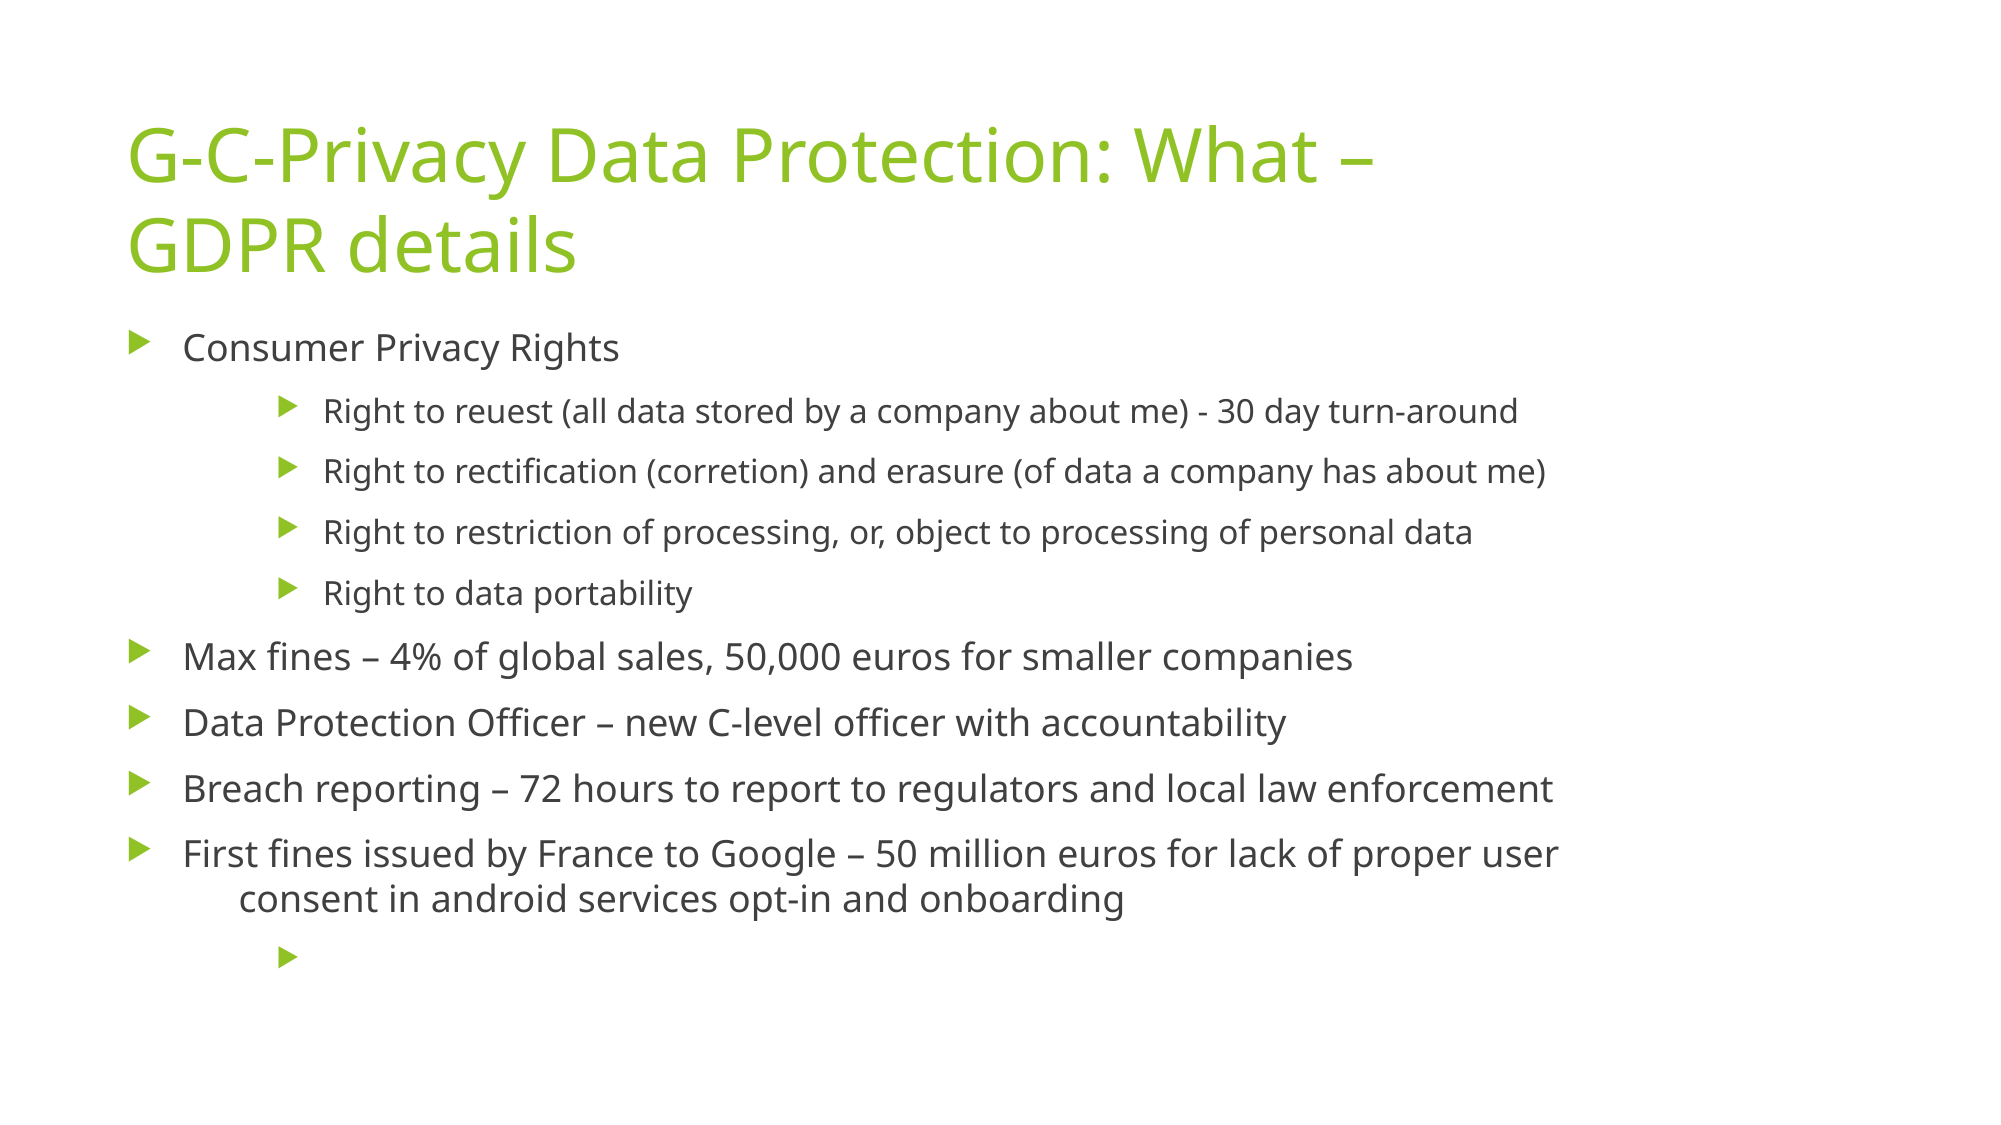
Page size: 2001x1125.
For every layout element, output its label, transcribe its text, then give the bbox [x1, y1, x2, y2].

list Consumer Privacy Rights Right to reuest (all data stored by a company about me) - 30 day turn-around Right to rectification (corretion) and erasure (of data a company has about me) Right to restriction of processing, or, object to processing of personal data Right to data portability Max fines – 4% of global sales, 50,000 euros for smaller companies Data Protection Officer – new C-level officer with accountability Breach reporting – 72 hours to report to regulators and local law enforcement First fines issued by France to Google – 50 million euros for lack of proper user consent in android services opt-in and onboarding [111, 316, 1597, 1017]
title G-C-Privacy Data Protection: What – GDPR details [111, 99, 1522, 316]
